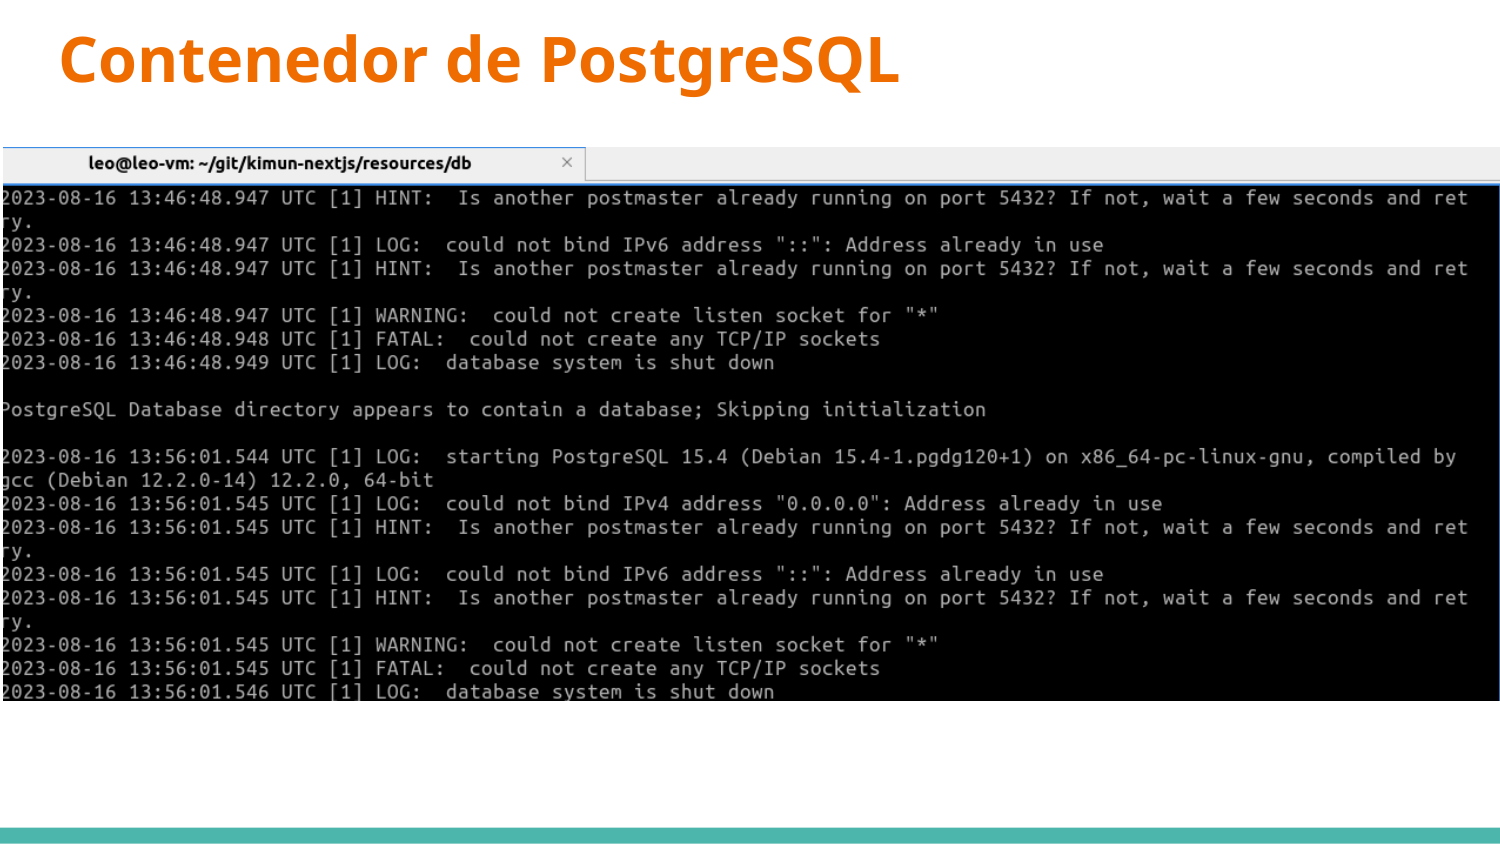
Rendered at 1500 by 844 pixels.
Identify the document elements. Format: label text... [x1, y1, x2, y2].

picture [3, 147, 1500, 701]
title Contenedor de PostgreSQL [43, 0, 1442, 116]
